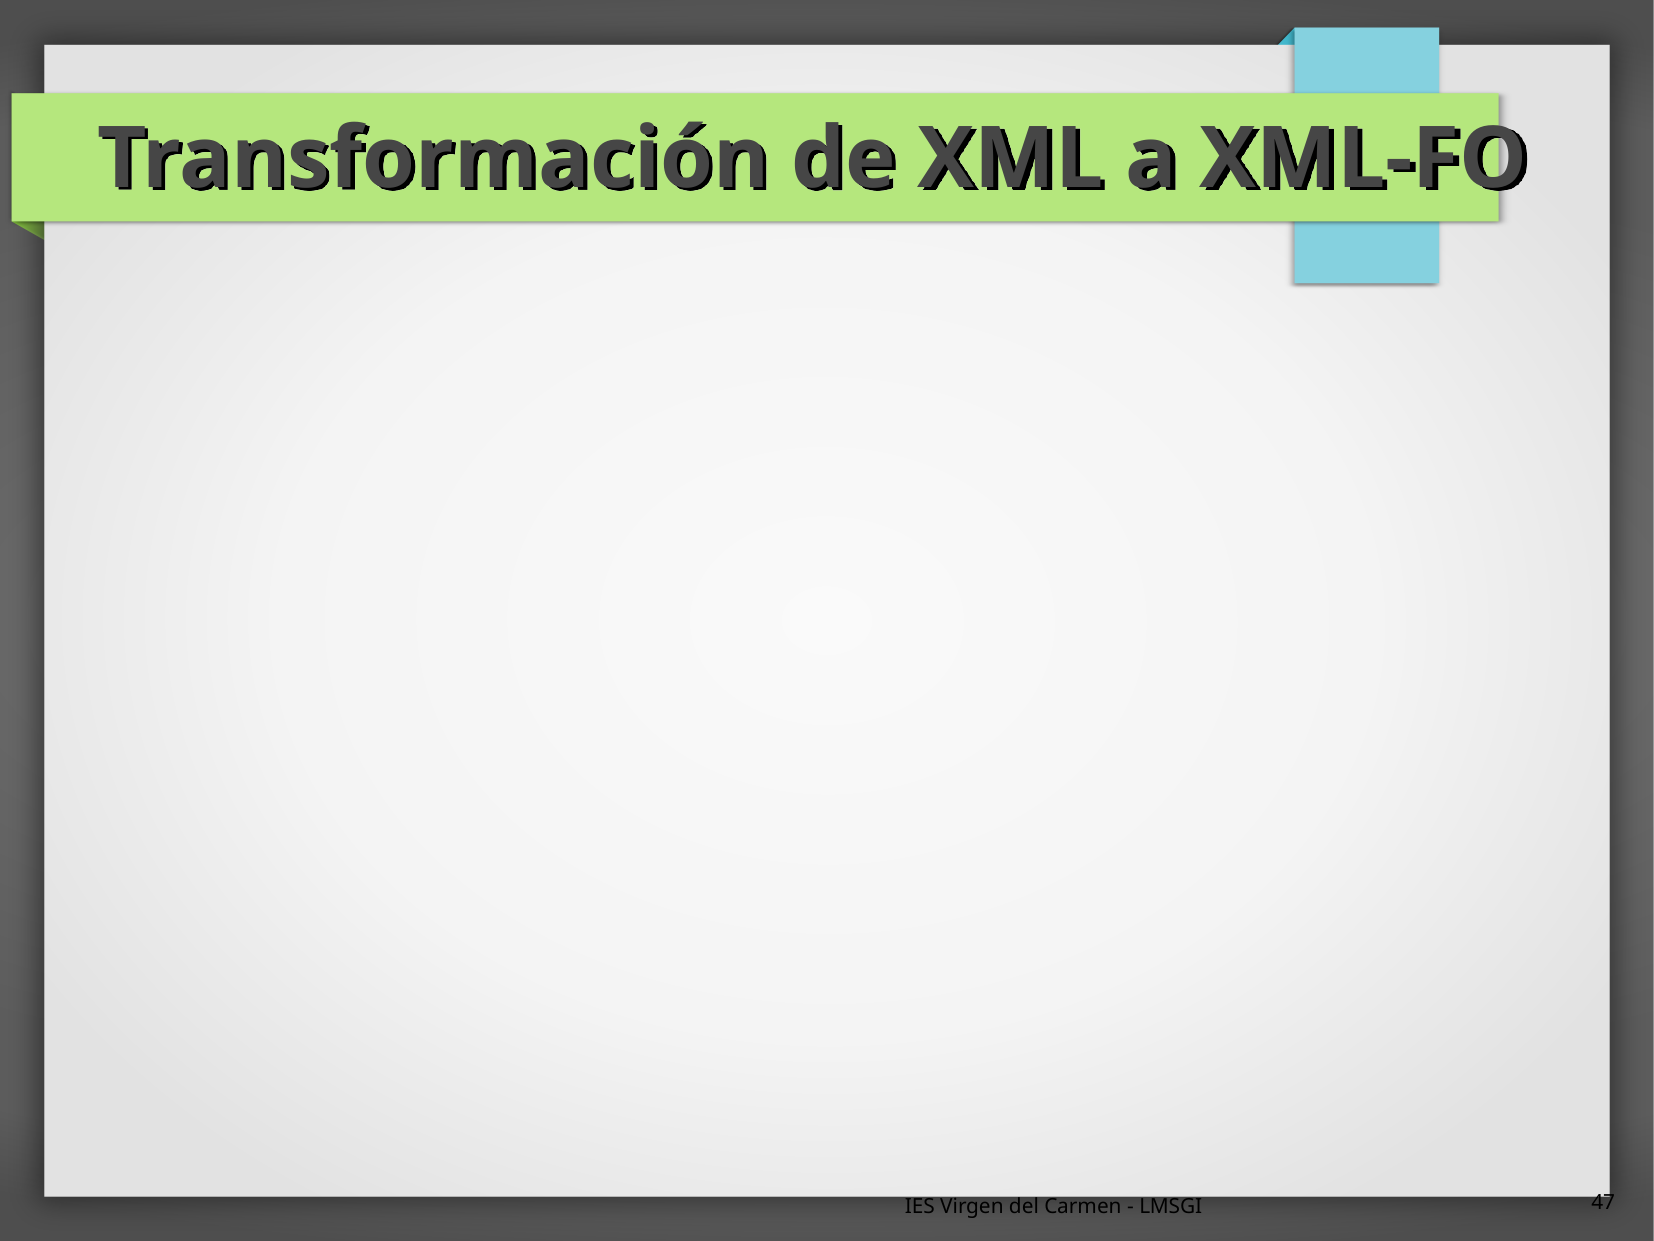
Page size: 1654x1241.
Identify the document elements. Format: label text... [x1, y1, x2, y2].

picture [0, 0, 1654, 1241]
slide_number <number> [1563, 1158, 1630, 1225]
title Transformación de XML a XML-FO [82, 49, 1571, 257]
footer IES Virgen del Carmen - LMSGI [792, 1158, 1218, 1225]
